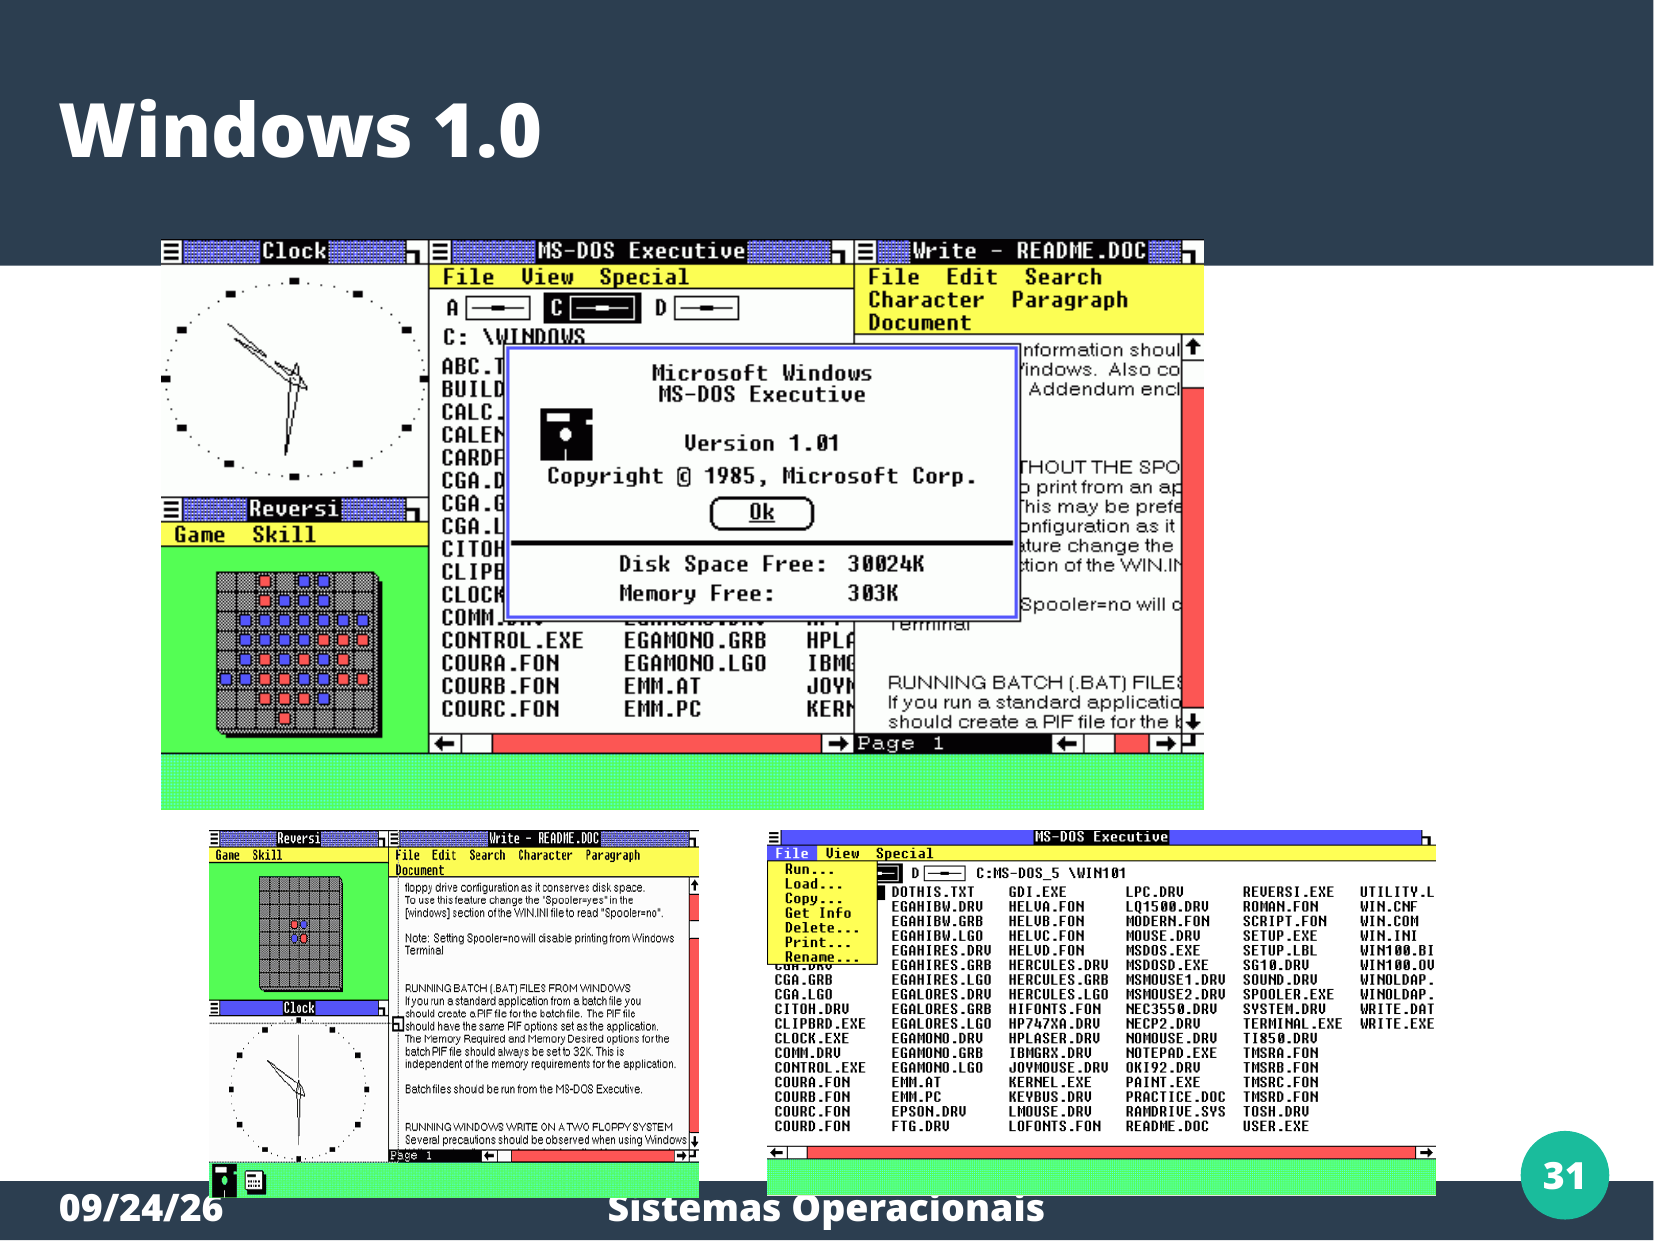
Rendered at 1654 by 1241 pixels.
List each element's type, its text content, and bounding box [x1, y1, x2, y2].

picture [209, 830, 699, 1198]
picture [161, 239, 1204, 810]
title Windows 1.0 [59, 49, 1595, 207]
picture [767, 830, 1436, 1196]
